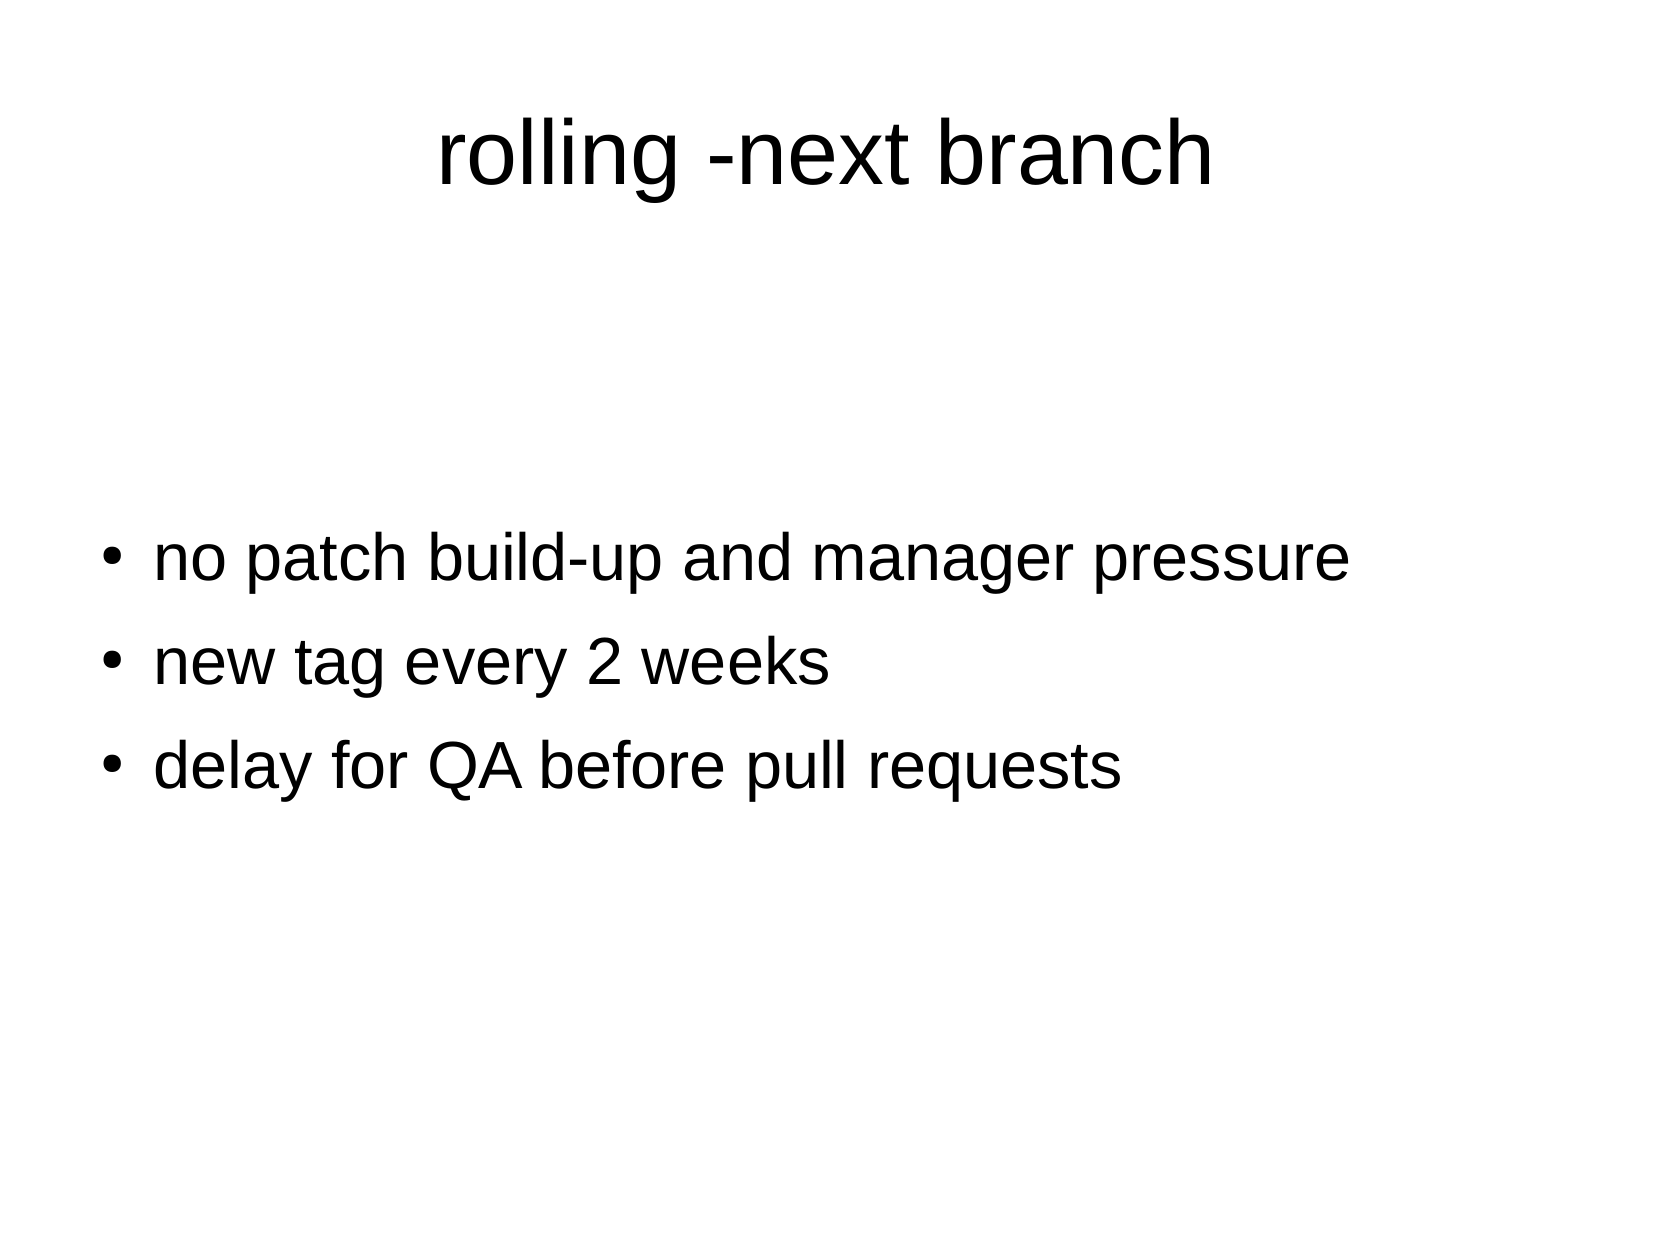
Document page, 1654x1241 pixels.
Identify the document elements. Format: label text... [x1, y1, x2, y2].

list no patch build-up and manager pressure new tag every 2 weeks delay for QA before pull requests [82, 519, 1571, 1109]
title rolling -next branch [82, 49, 1571, 257]
